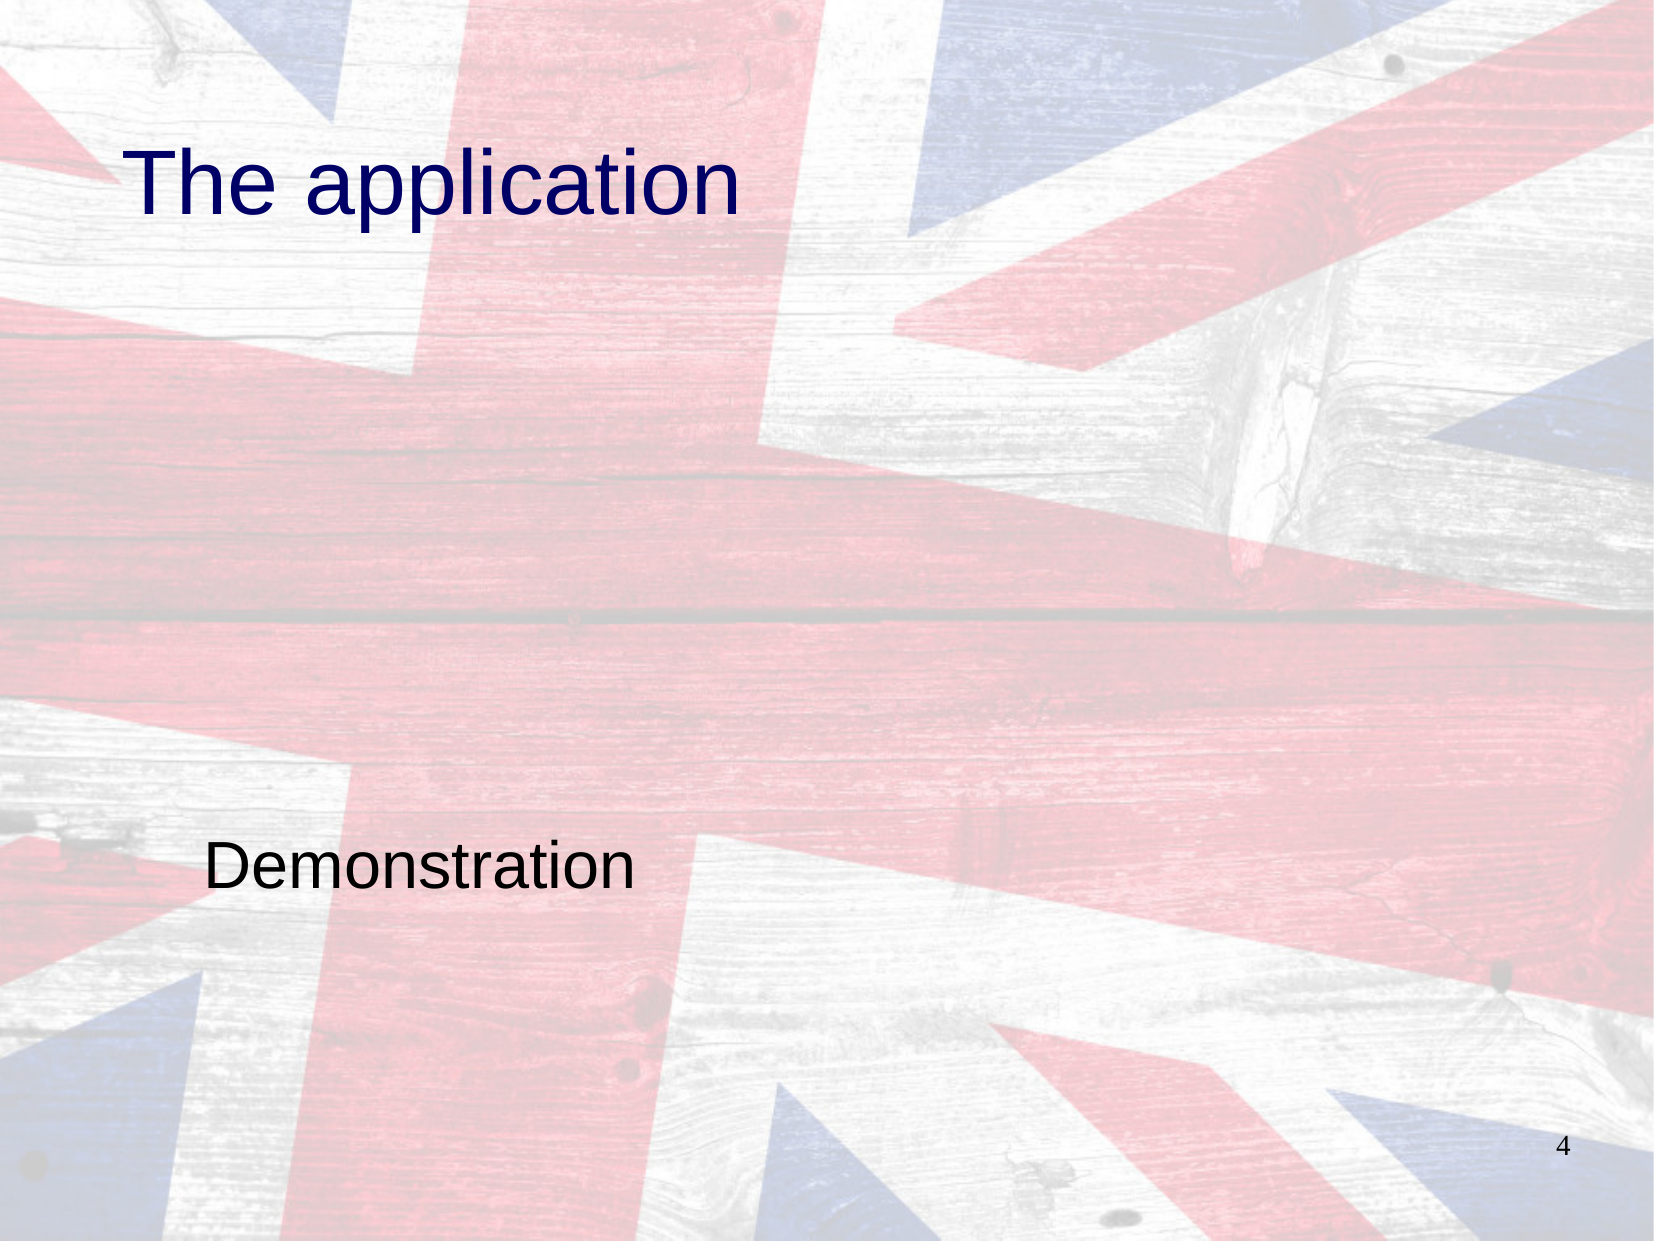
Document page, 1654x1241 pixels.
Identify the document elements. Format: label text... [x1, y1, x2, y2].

text_box Demonstration [188, 820, 654, 911]
text_box The application [106, 124, 922, 242]
picture [0, 0, 1654, 1241]
